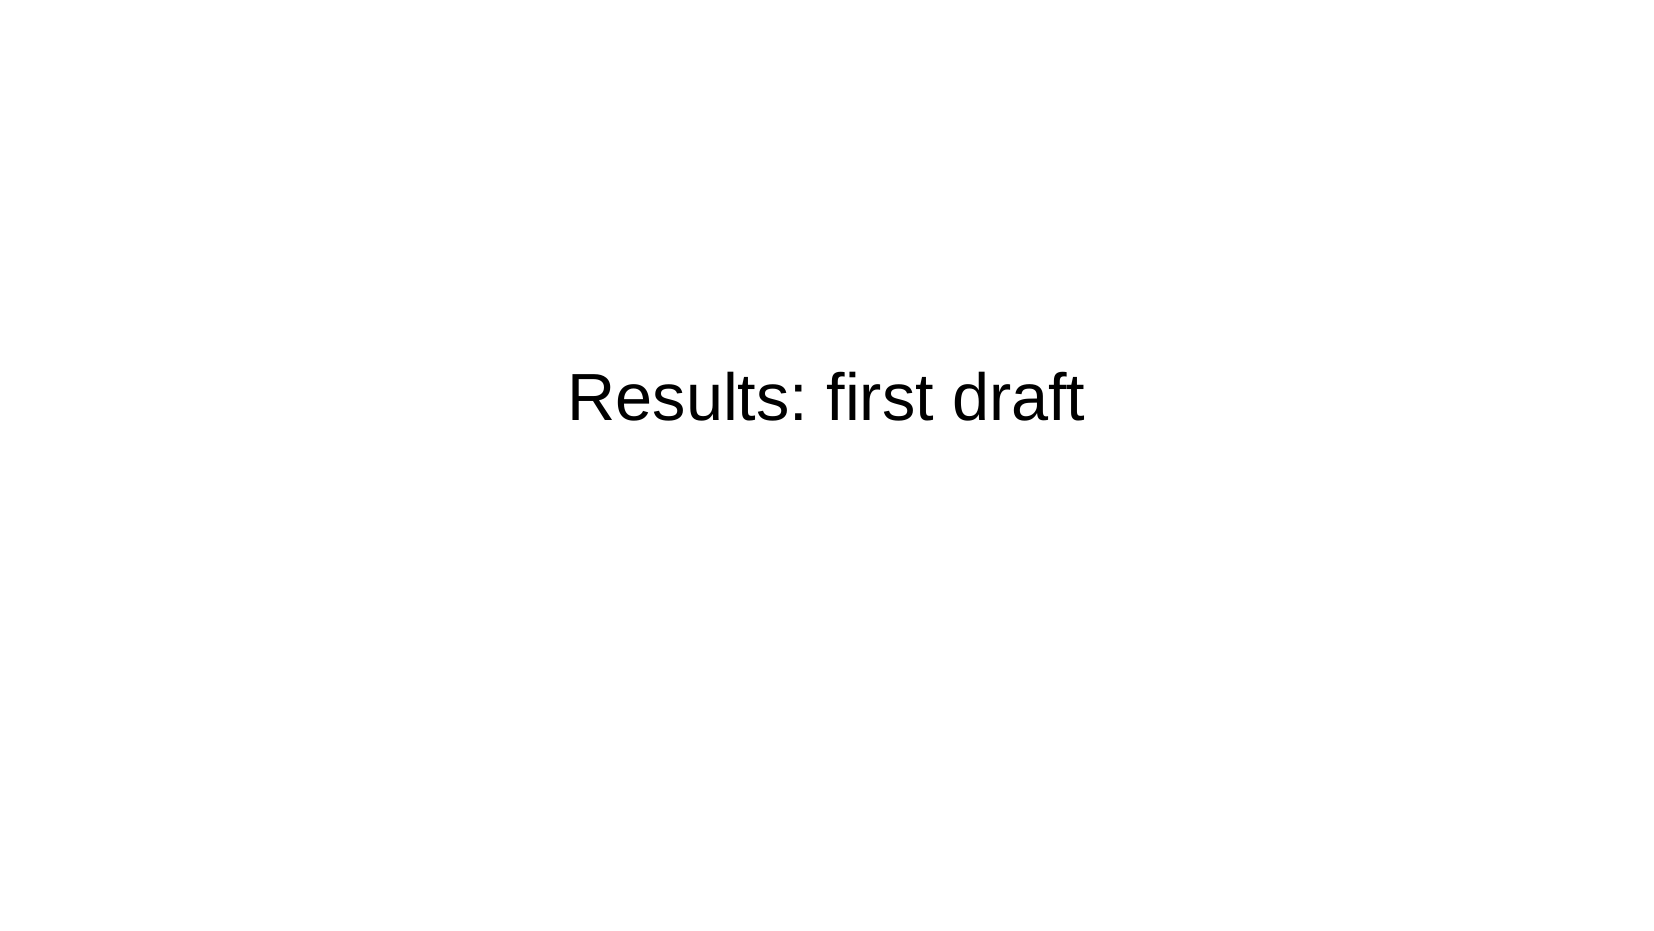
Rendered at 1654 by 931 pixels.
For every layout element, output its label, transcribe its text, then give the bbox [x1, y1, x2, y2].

subtitle Results: first draft [82, 37, 1571, 757]
